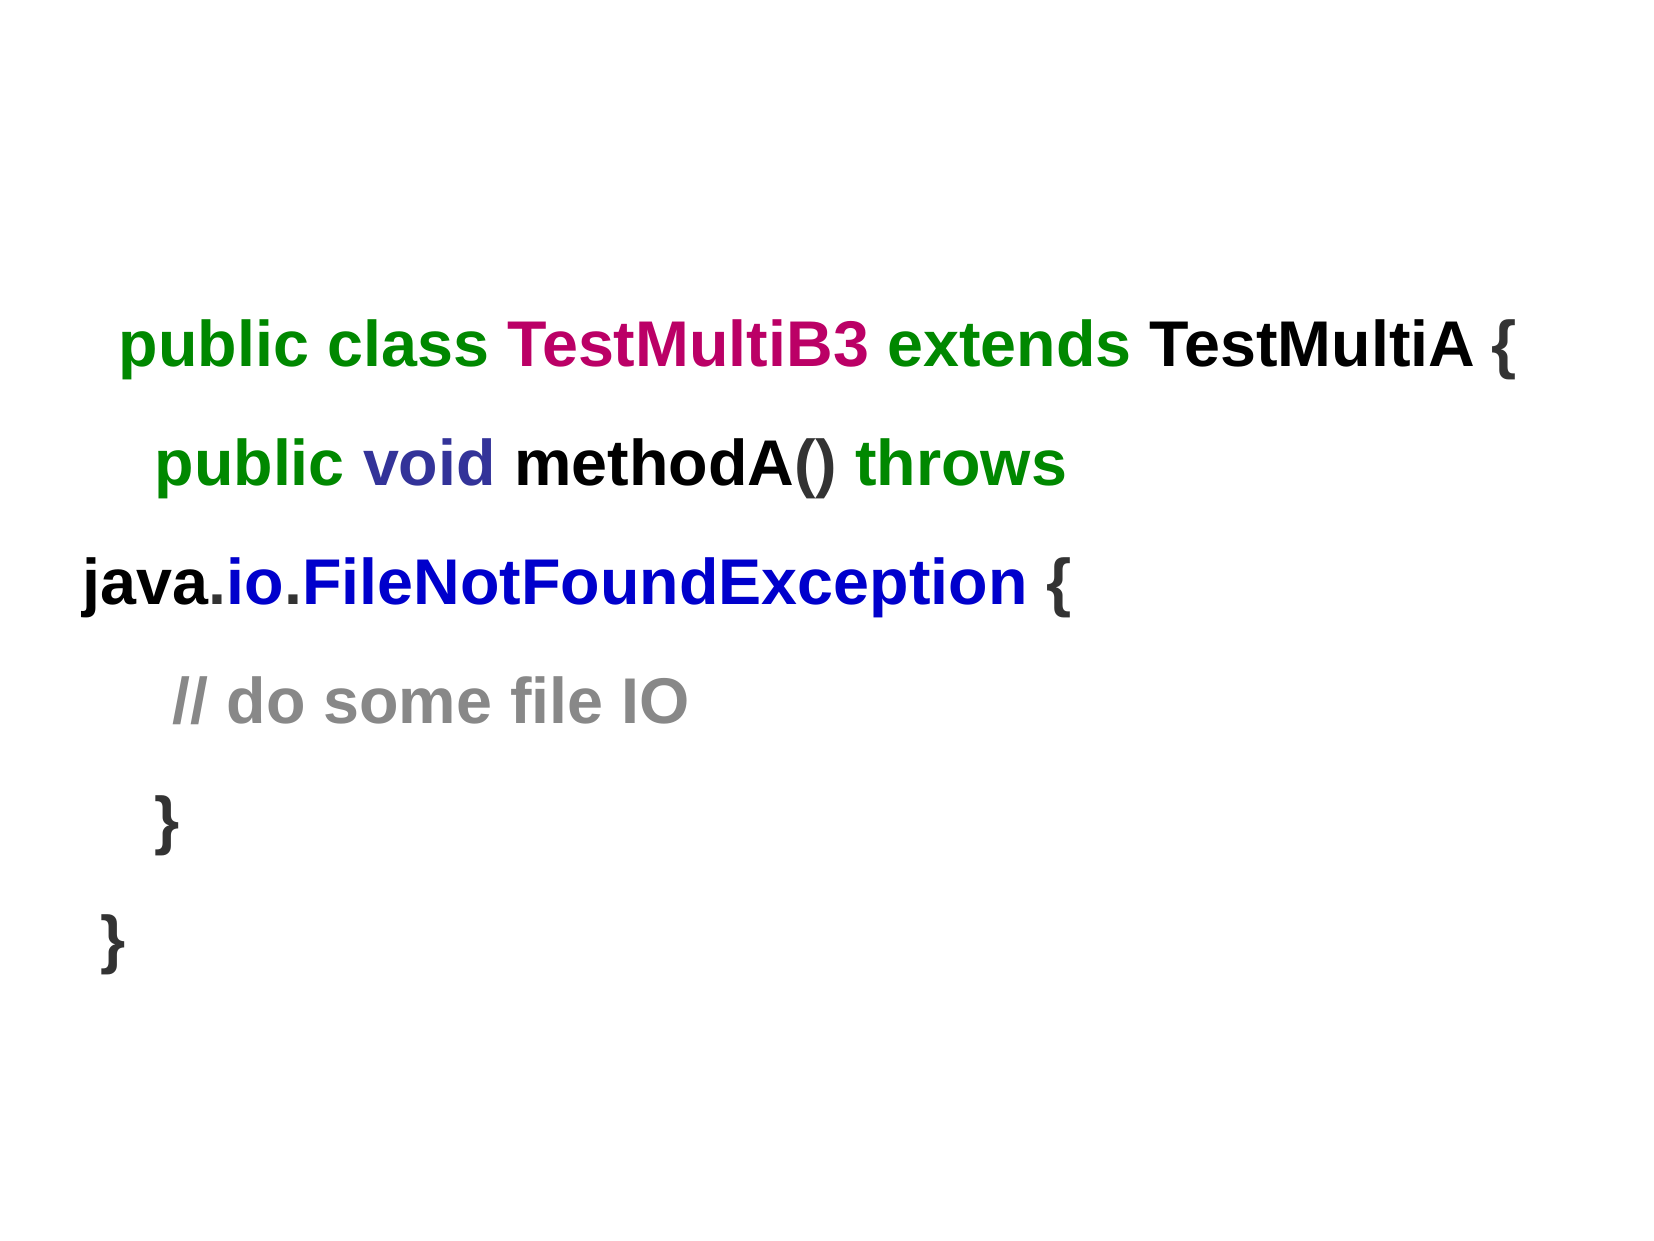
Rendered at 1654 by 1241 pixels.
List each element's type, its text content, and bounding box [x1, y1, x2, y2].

list public class TestMultiB3 extends TestMultiA { public void methodA() throws java.io.FileNotFoundException { // do some file IO } } [82, 290, 1538, 1010]
